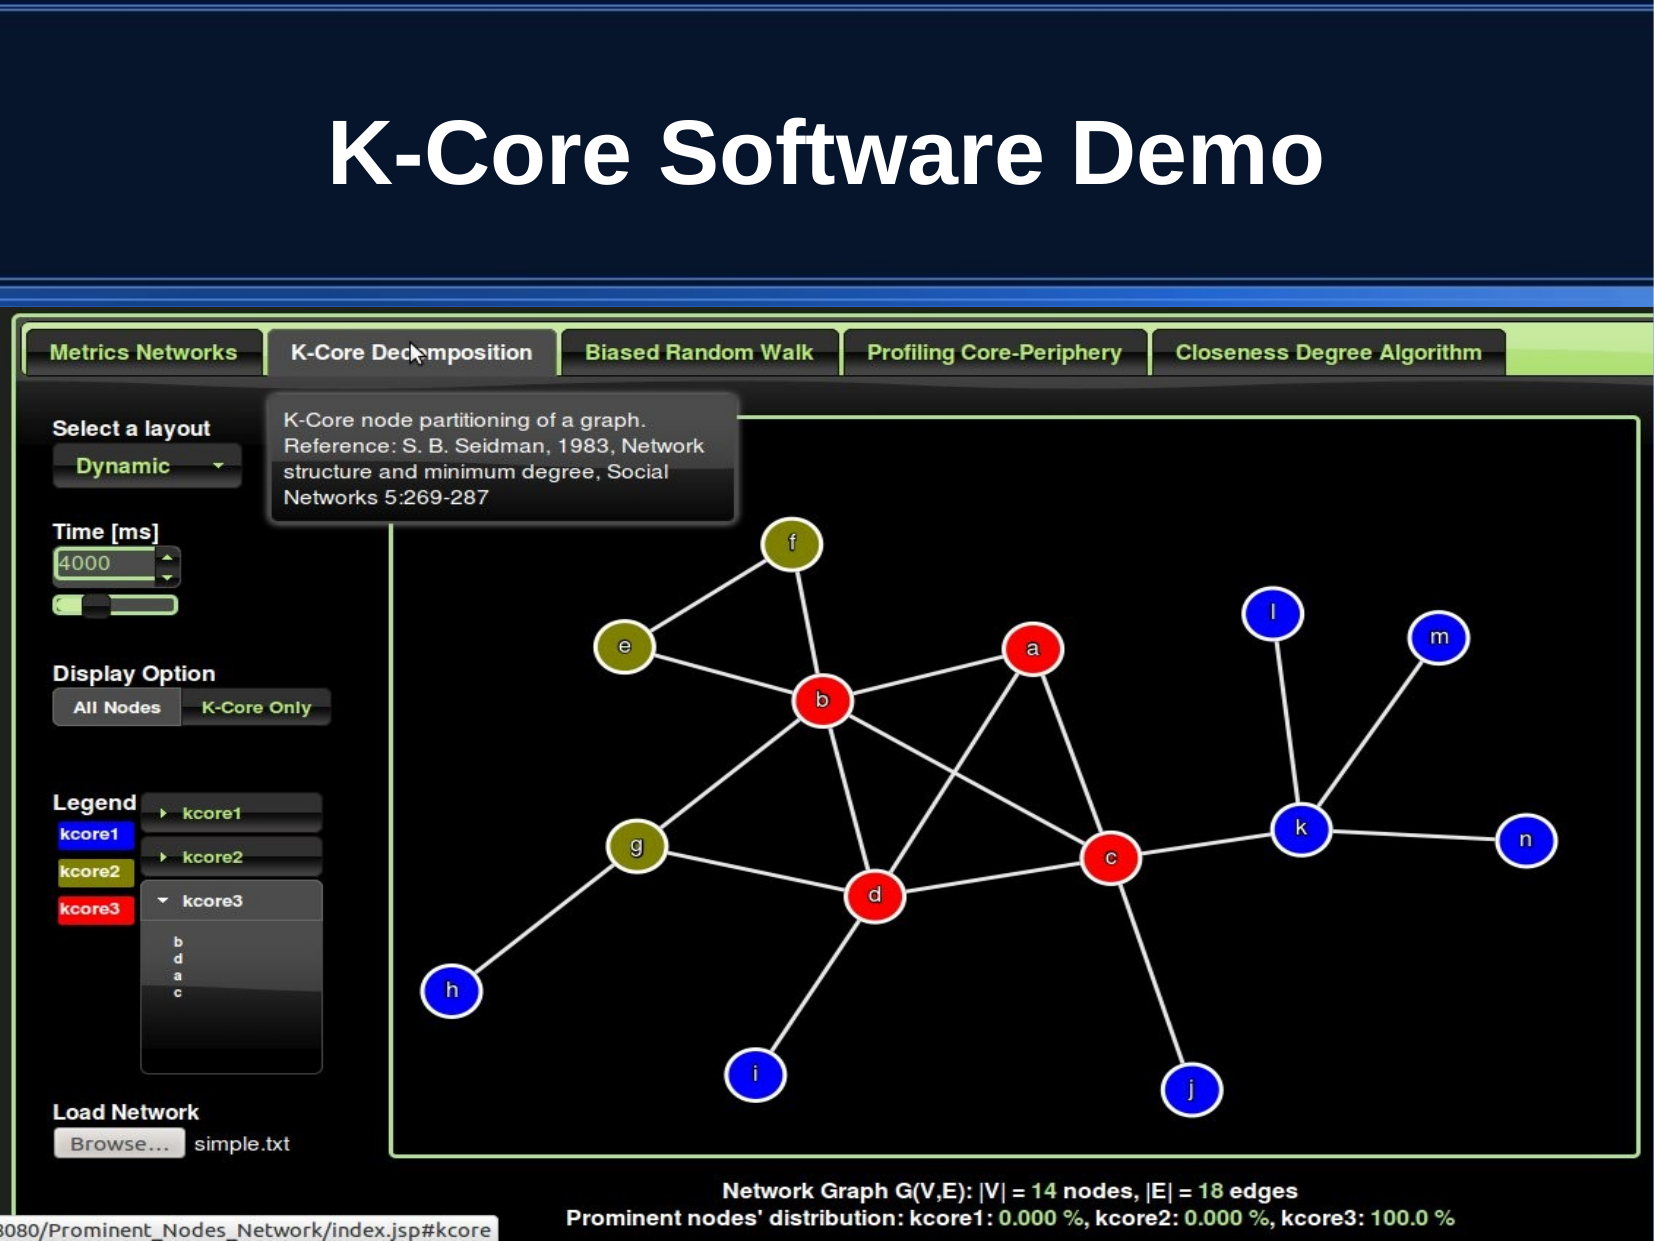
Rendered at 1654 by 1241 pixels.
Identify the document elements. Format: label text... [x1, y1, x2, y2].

title K-Core Software Demo [82, 49, 1571, 257]
picture [0, 0, 1654, 1241]
